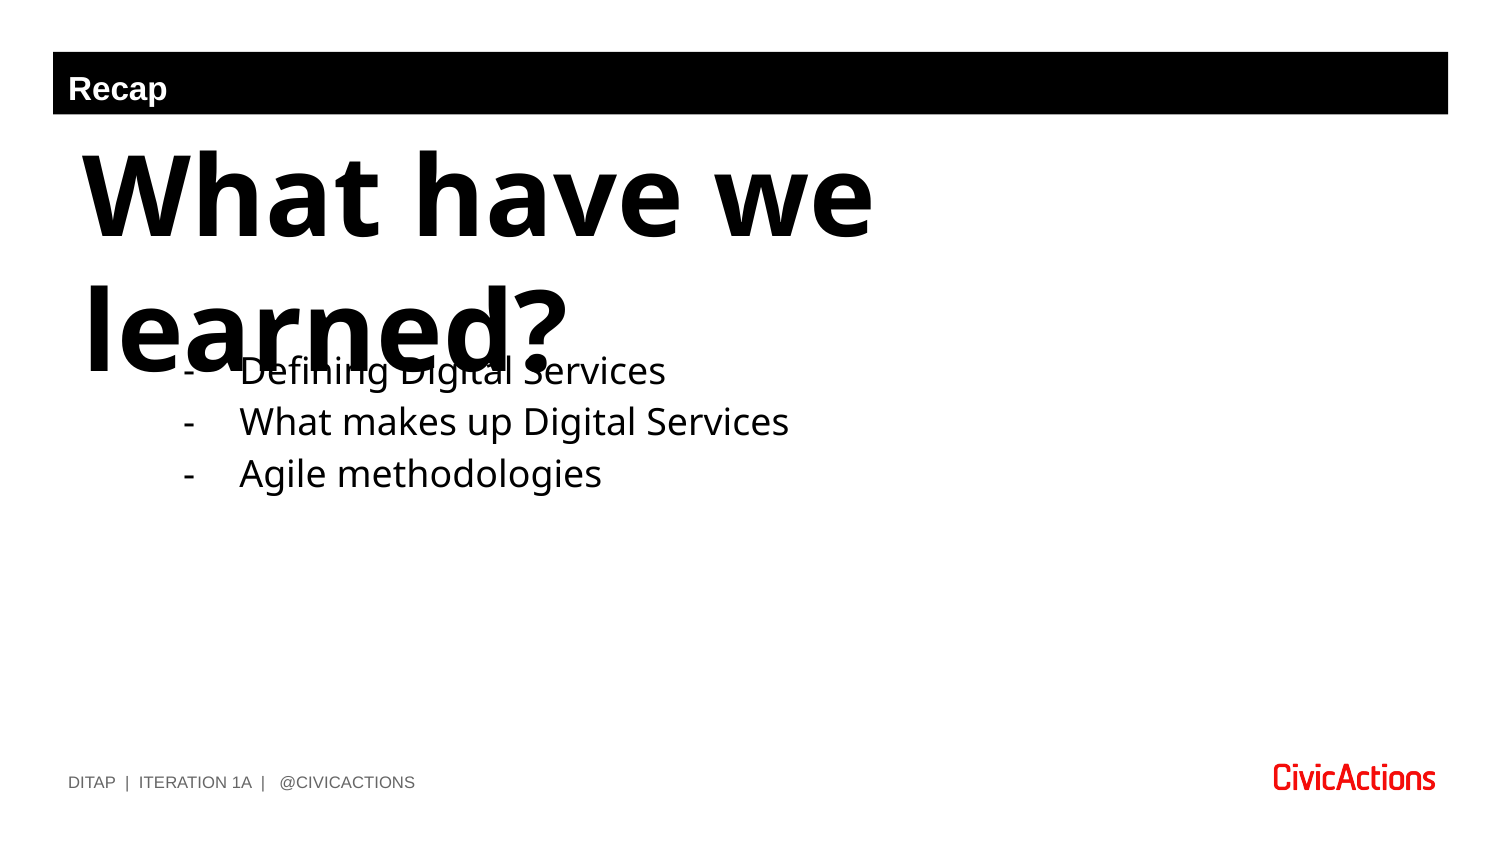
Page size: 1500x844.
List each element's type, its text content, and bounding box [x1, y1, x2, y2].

title Recap [53, 51, 1449, 115]
title What have we learned? [73, 114, 1354, 291]
list Defining Digital Services What makes up Digital Services Agile methodologies [154, 330, 1362, 428]
picture [1271, 758, 1438, 795]
